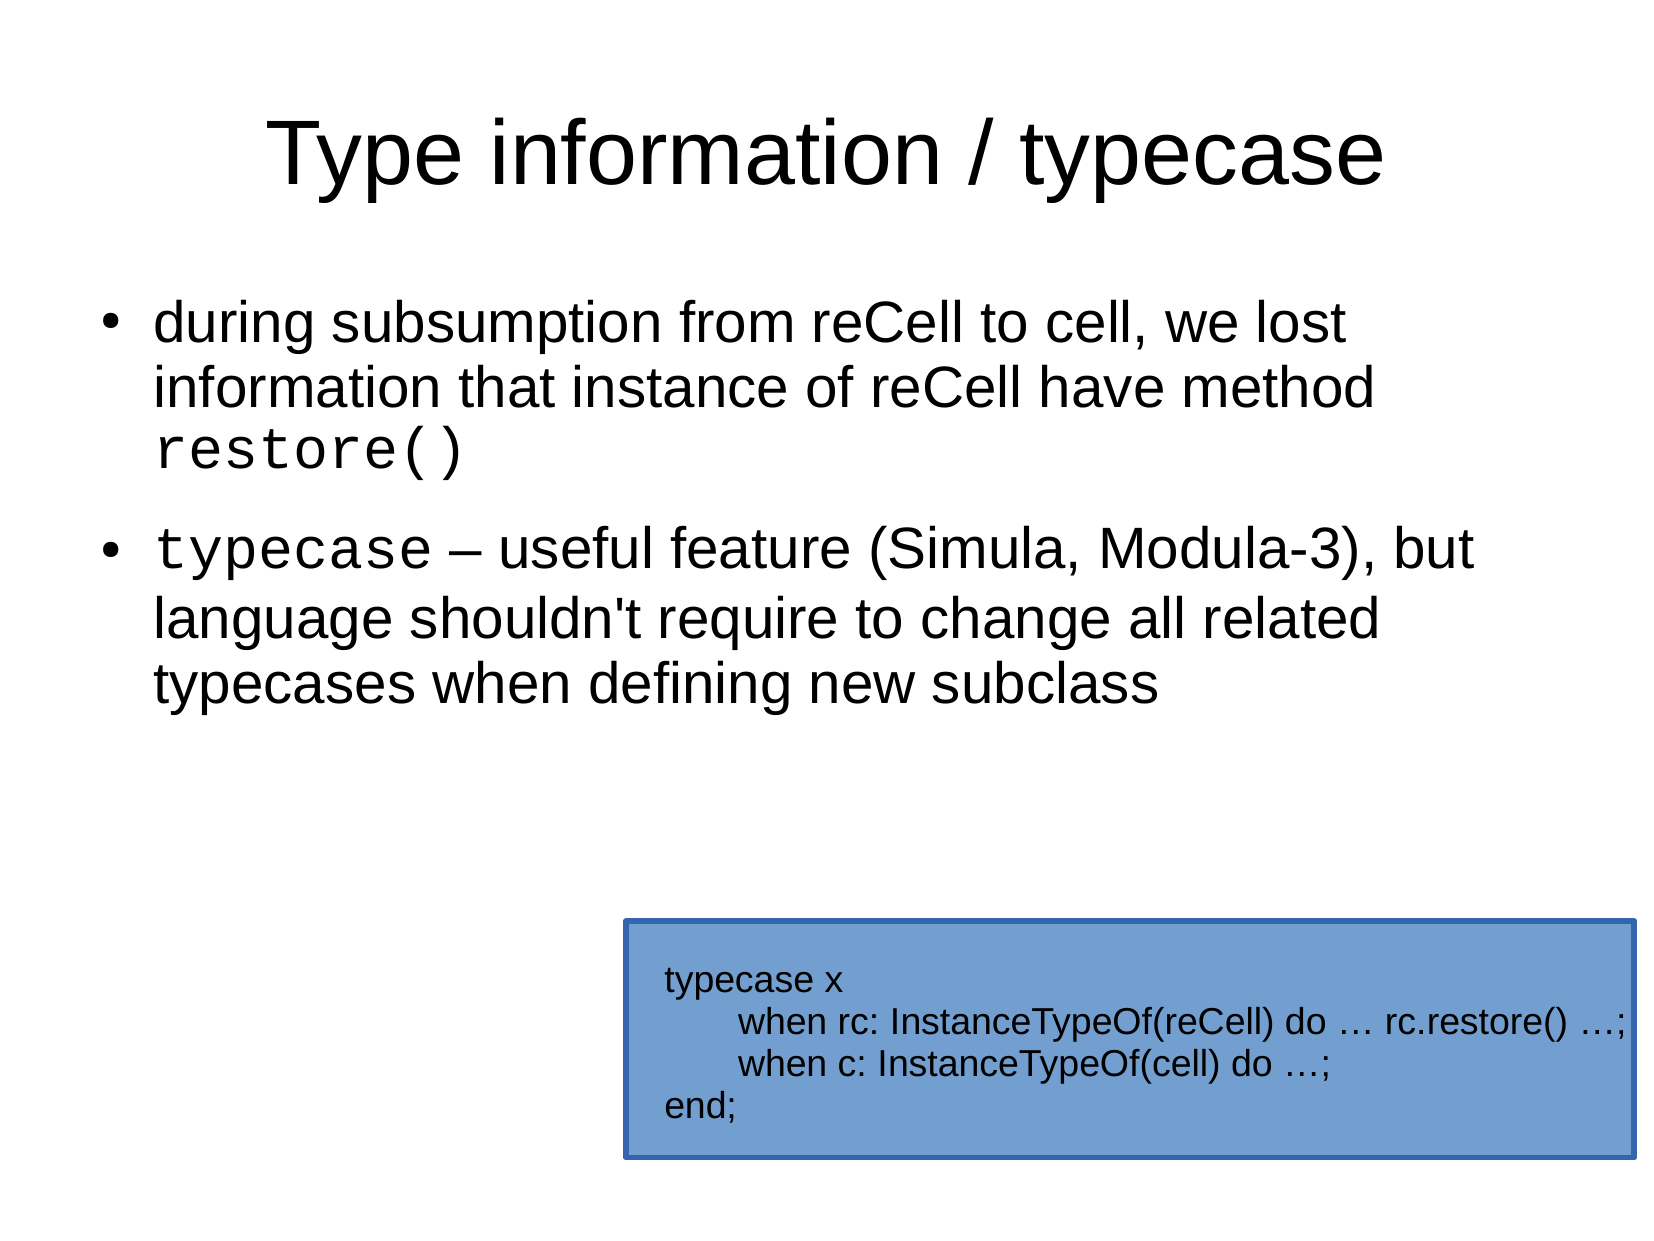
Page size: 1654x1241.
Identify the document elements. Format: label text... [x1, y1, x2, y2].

list during subsumption from reCell to cell, we lost information that instance of reCell have method restore() typecase – useful feature (Simula, Modula-3), but language shouldn't require to change all related typecases when defining new subclass [82, 290, 1571, 1010]
text_box typecase x when rc: InstanceTypeOf(reCell) do … rc.restore() …; when c: InstanceTypeOf(cell) do …; end; [649, 951, 1642, 1134]
text_box [625, 921, 1635, 1158]
title Type information / typecase [82, 49, 1571, 257]
